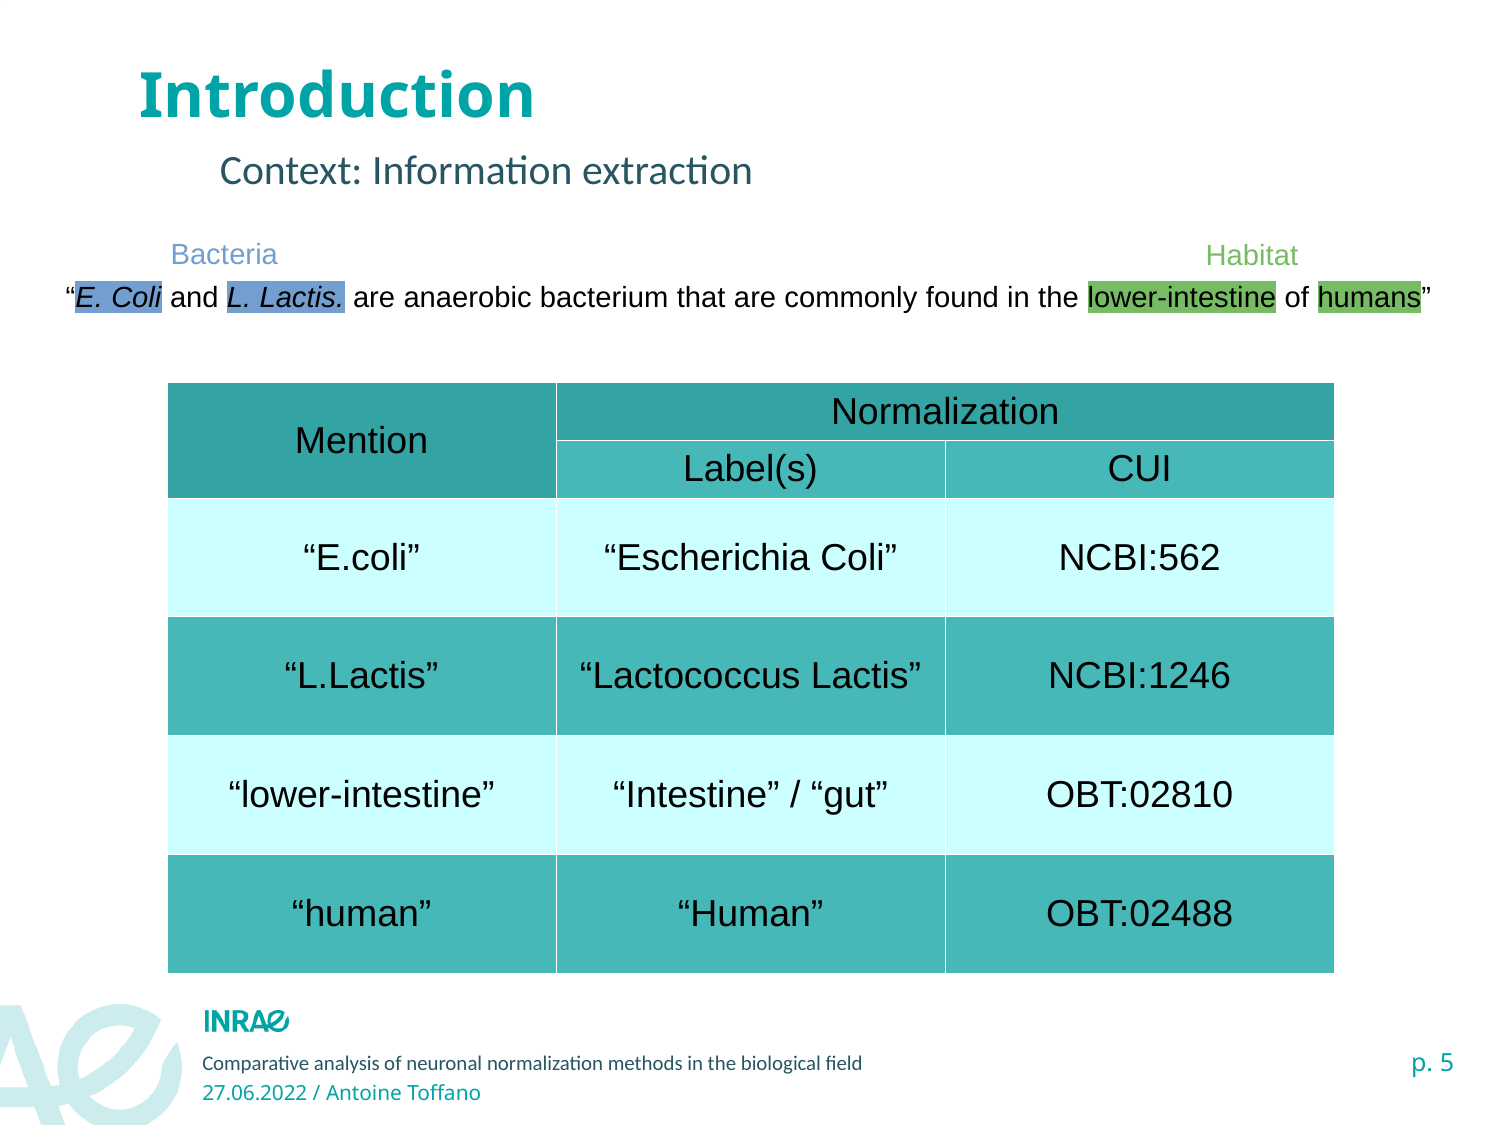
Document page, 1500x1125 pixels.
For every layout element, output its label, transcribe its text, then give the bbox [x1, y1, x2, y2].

table_cell NCBI:562 [946, 499, 1334, 616]
table_cell Label(s) [557, 441, 945, 498]
table_cell “human” [168, 855, 556, 973]
table_cell “lower-intestine” [168, 736, 556, 854]
table_cell “E.coli” [168, 499, 556, 616]
table_cell OBT:02810 [946, 736, 1334, 854]
table_cell “Intestine” / “gut” [557, 736, 945, 854]
text_box Habitat [1190, 231, 1373, 273]
table_cell “Lactococcus Lactis” [557, 617, 945, 735]
text_box “E. Coli and L. Lactis. are anaerobic bacterium that are commonly found in the lower-intestine of humans” [50, 273, 1446, 354]
table_cell “Escherichia Coli” [557, 499, 945, 616]
text_box Introduction [139, 24, 1396, 170]
table_header Normalization [557, 383, 1334, 440]
table_cell NCBI:1246 [946, 617, 1334, 735]
table_cell “L.Lactis” [168, 617, 556, 735]
table_cell OBT:02488 [946, 855, 1334, 973]
table_cell CUI [946, 441, 1334, 498]
text_box Bacteria [155, 230, 516, 312]
table_cell “Human” [557, 855, 945, 973]
table_header Mention [168, 383, 556, 498]
text_box Context: Information extraction [205, 140, 1396, 253]
picture [0, 996, 328, 1125]
